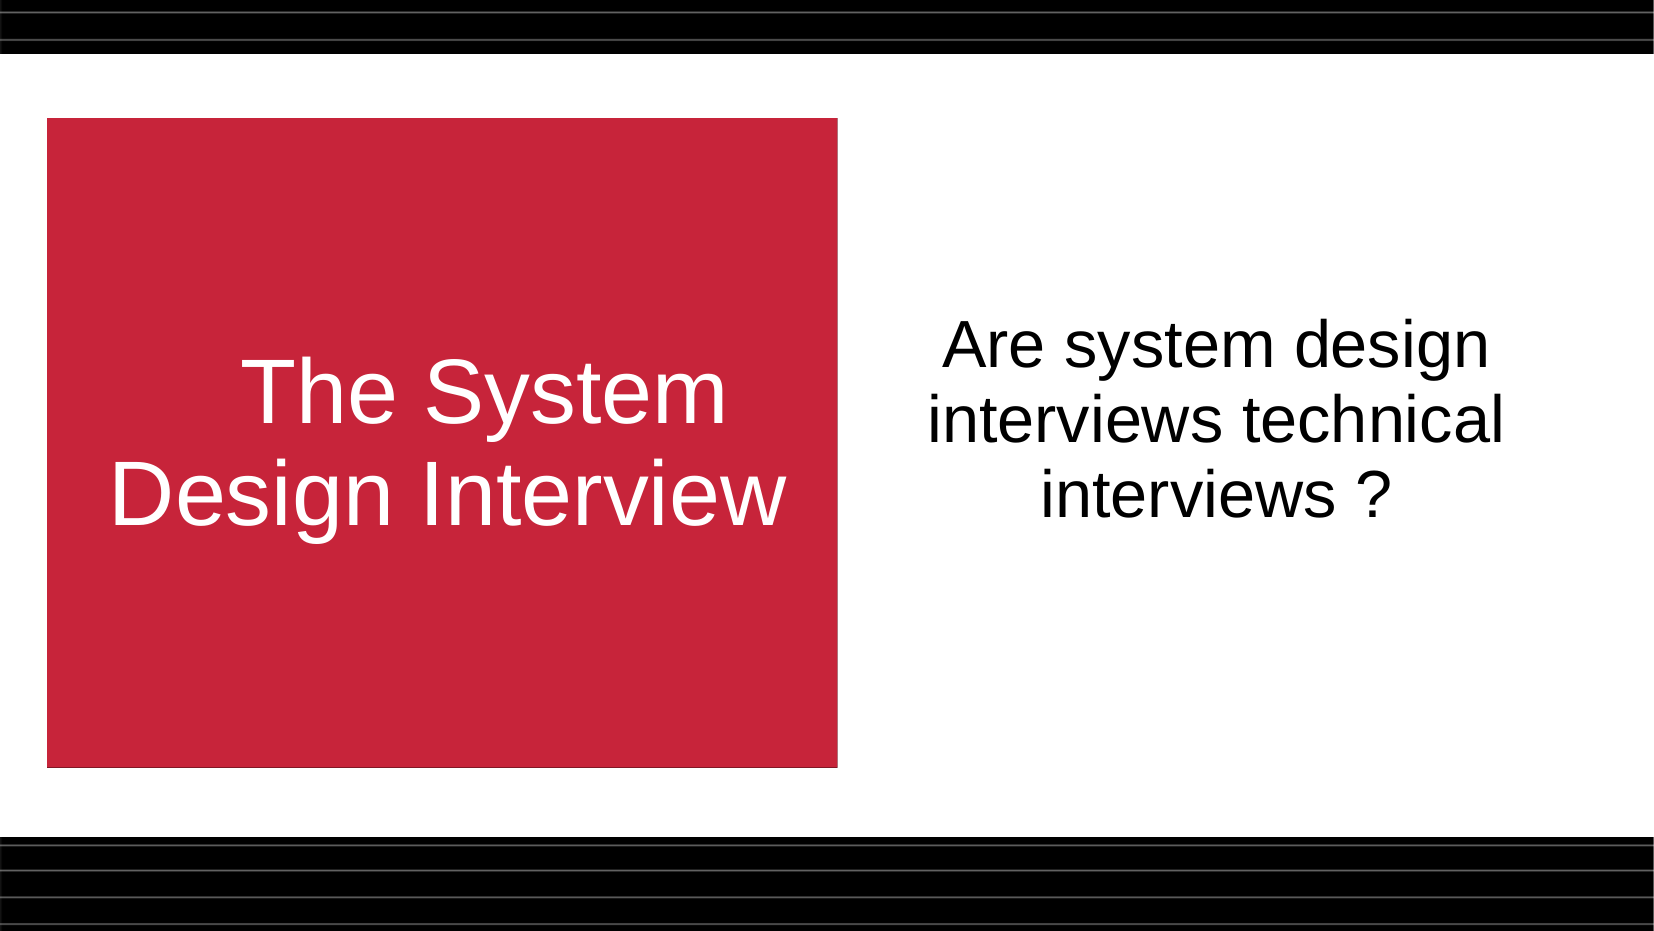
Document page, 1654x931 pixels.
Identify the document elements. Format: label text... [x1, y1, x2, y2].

picture [0, 837, 1654, 931]
subtitle Are system design interviews technical interviews ? [862, 307, 1571, 756]
picture [0, 0, 1654, 54]
title The System Design Interview [47, 118, 838, 768]
